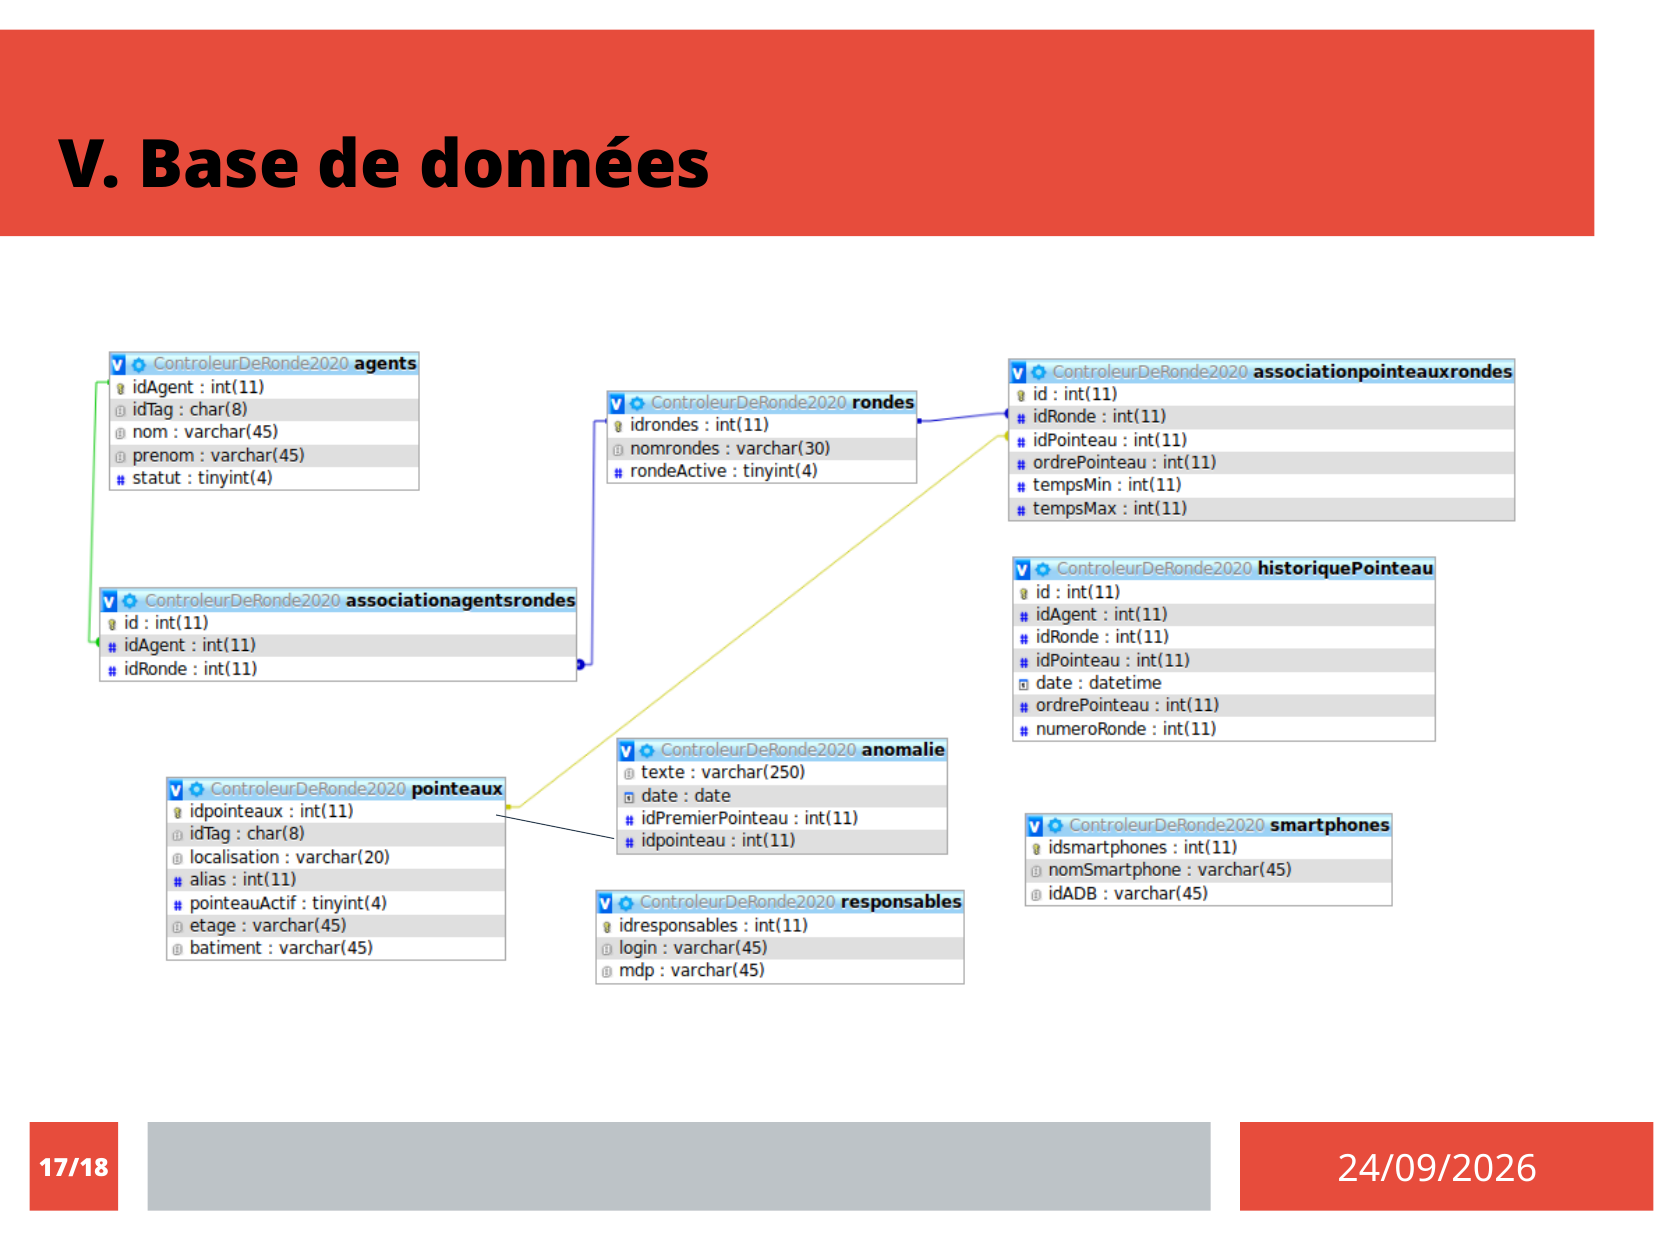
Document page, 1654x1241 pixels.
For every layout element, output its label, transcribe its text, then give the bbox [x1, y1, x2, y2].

title V. Base de données [59, 59, 1595, 207]
picture [70, 332, 1577, 1028]
